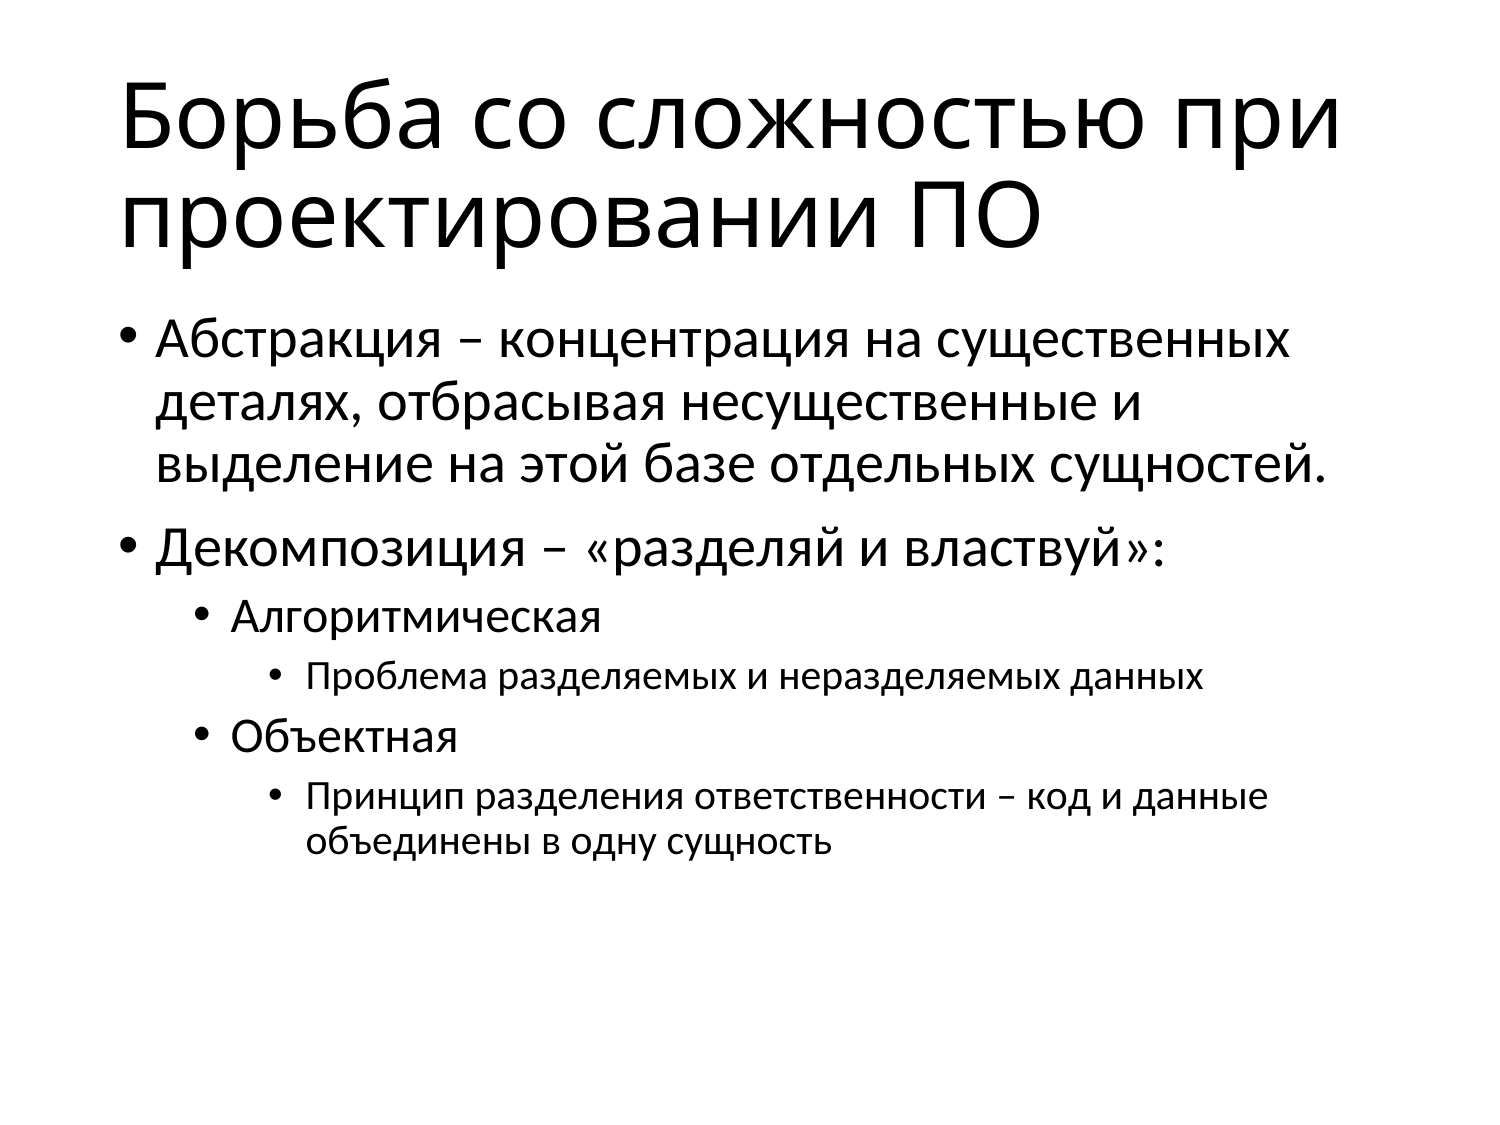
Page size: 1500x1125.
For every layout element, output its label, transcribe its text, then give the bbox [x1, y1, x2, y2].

title Борьба со сложностью при проектировании ПО [103, 59, 1397, 278]
list Абстракция – концентрация на существенных деталях, отбрасывая несущественные и выделение на этой базе отдельных сущностей. Декомпозиция – «разделяй и властвуй»: Алгоритмическая Проблема разделяемых и неразделяемых данных Объектная Принцип разделения ответственности – код и данные объединены в одну сущность [103, 299, 1397, 1014]
